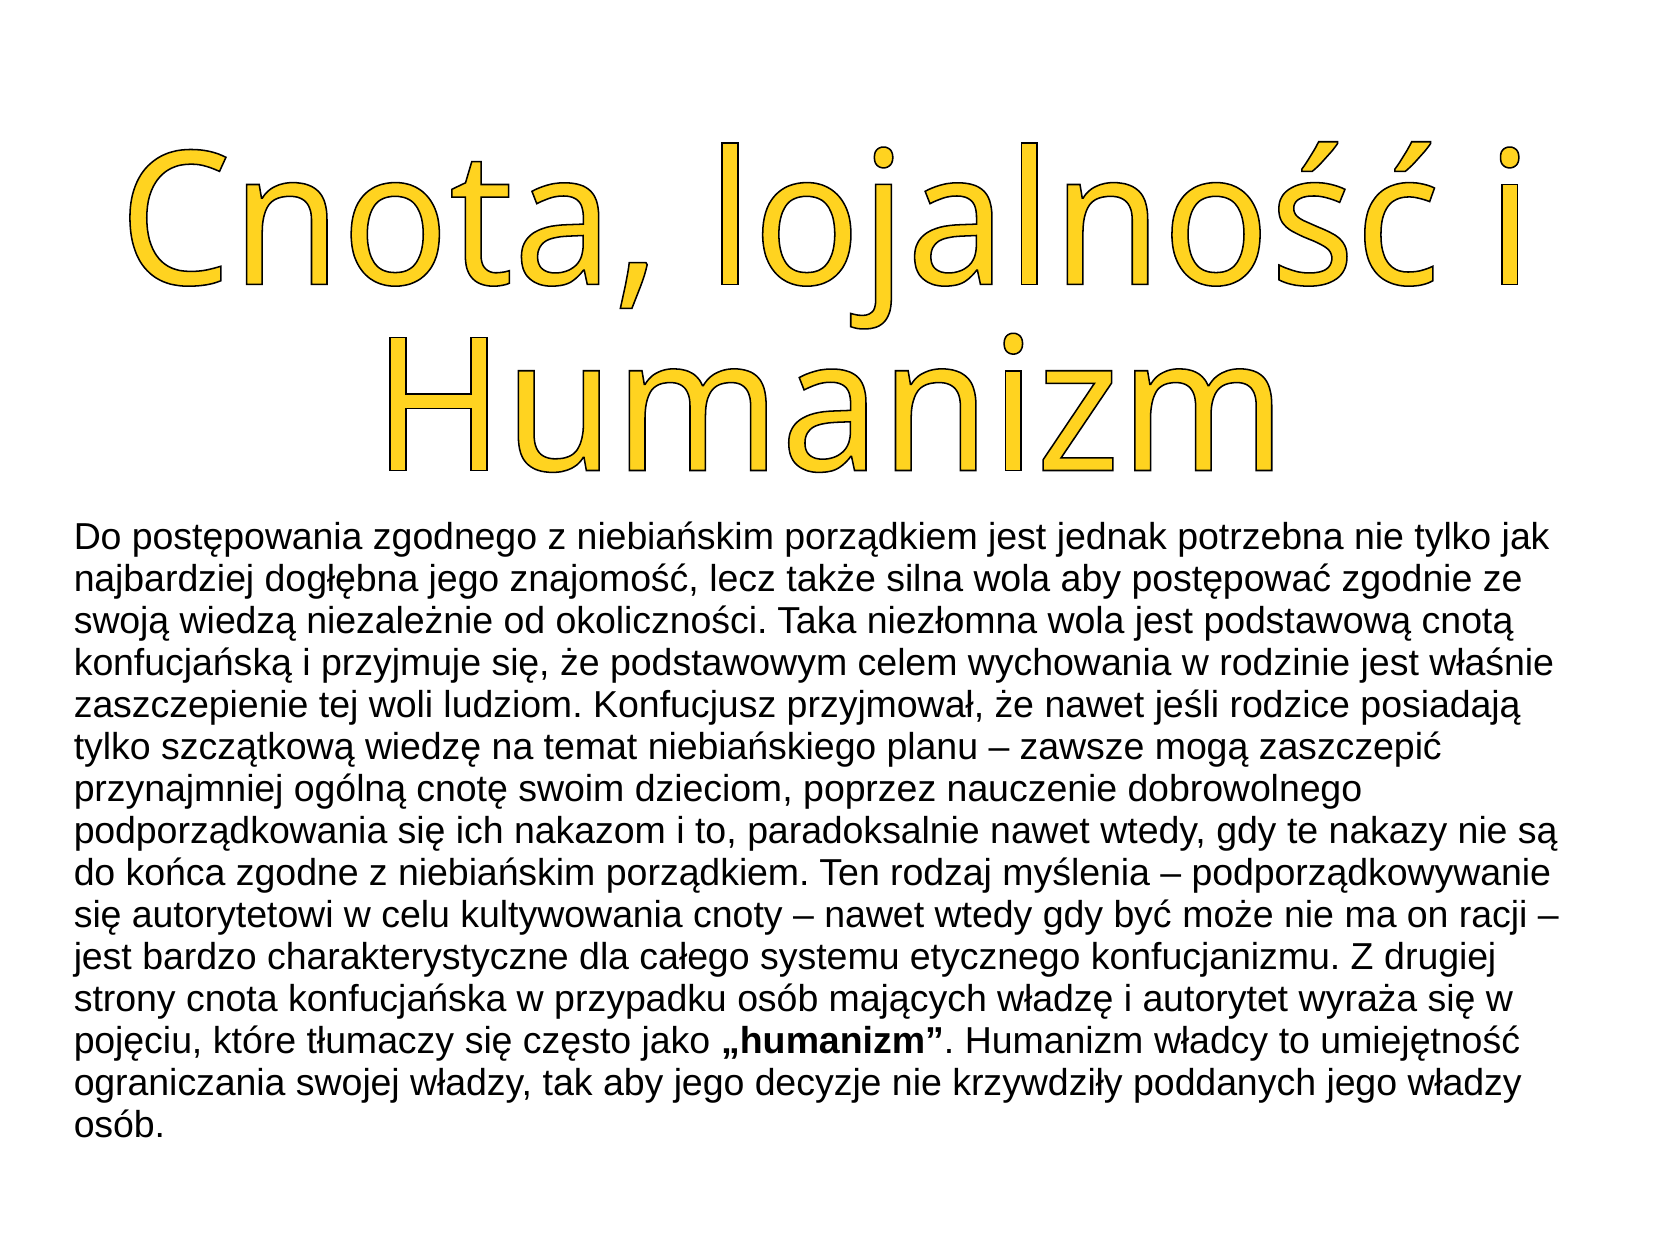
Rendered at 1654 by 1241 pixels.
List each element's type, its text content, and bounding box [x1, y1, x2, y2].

text_box Cnota, lojalność i Humanizm [1043, 370, 1113, 471]
text_box Cnota, lojalność i Humanizm [914, 182, 992, 287]
text_box Cnota, lojalność i Humanizm [451, 161, 510, 287]
text_box Cnota, lojalność i Humanizm [518, 370, 600, 473]
text_box Cnota, lojalność i Humanizm [1171, 182, 1261, 287]
text_box Cnota, lojalność i Humanizm [351, 182, 440, 287]
text_box Cnota, lojalność i Humanizm [1067, 182, 1148, 285]
text_box Cnota, lojalność i Humanizm [129, 149, 226, 287]
text_box Cnota, lojalność i Humanizm [1301, 141, 1338, 172]
text_box Cnota, lojalność i Humanizm [1501, 184, 1518, 285]
text_box Cnota, lojalność i Humanizm [788, 369, 866, 473]
text_box Cnota, lojalność i Humanizm [629, 368, 767, 471]
text_box Cnota, lojalność i Humanizm [762, 182, 851, 287]
text_box Cnota, lojalność i Humanizm [521, 182, 599, 287]
text_box Cnota, lojalność i Humanizm [1394, 141, 1431, 172]
text_box Cnota, lojalność i Humanizm [1278, 182, 1347, 287]
text_box Cnota, lojalność i Humanizm [246, 182, 327, 285]
text_box Cnota, lojalność i Humanizm [1005, 370, 1022, 471]
text_box Cnota, lojalność i Humanizm [850, 184, 892, 329]
text_box Do postępowania zgodnego z niebiańskim porządkiem jest jednak potrzebna nie tylko jak najbardziej dogłębna jego znajomość, lecz także silna wola aby postępować zgodnie ze swoją wiedzą niezależnie od okoliczności. Taka niezłomna wola jest podstawową cnotą konfucjańską i przyjmuje się, że podstawowym celem wychowania w rodzinie jest właśnie zaszczepienie tej woli ludziom. Konfucjusz przyjmował, że nawet jeśli rodzice posiadają tylko szczątkową wiedzę na temat niebiańskiego planu – zawsze mogą zaszczepić przynajmniej ogólną cnotę swoim dzieciom, poprzez nauczenie dobrowolnego podporządkowania się ich nakazom i to, paradoksalnie nawet wtedy, gdy te nakazy nie są do końca zgodne z niebiańskim porządkiem. Ten rodzaj myślenia – podporządkowywanie się autorytetowi w celu kultywowania cnoty – nawet wtedy gdy być może nie ma on racji – jest bardzo charakterystyczne dla całego systemu etycznego konfucjanizmu. Z drugiej strony cnota konfucjańska w przypadku osób mających władzę i autorytet wyraża się w pojęciu, które tłumaczy się często jako „humanizm”. Humanizm władcy to umiejętność ograniczania swojej władzy, tak aby jego decyzje nie krzywdziły poddanych jego władzy osób. [59, 507, 1595, 1155]
text_box Cnota, lojalność i Humanizm [620, 262, 648, 309]
text_box Cnota, lojalność i Humanizm [389, 337, 487, 471]
text_box Cnota, lojalność i Humanizm [1364, 182, 1435, 287]
text_box Cnota, lojalność i Humanizm [722, 142, 738, 285]
text_box Cnota, lojalność i Humanizm [895, 368, 976, 471]
text_box Cnota, lojalność i Humanizm [1021, 142, 1038, 285]
text_box Cnota, lojalność i Humanizm [1134, 368, 1272, 471]
